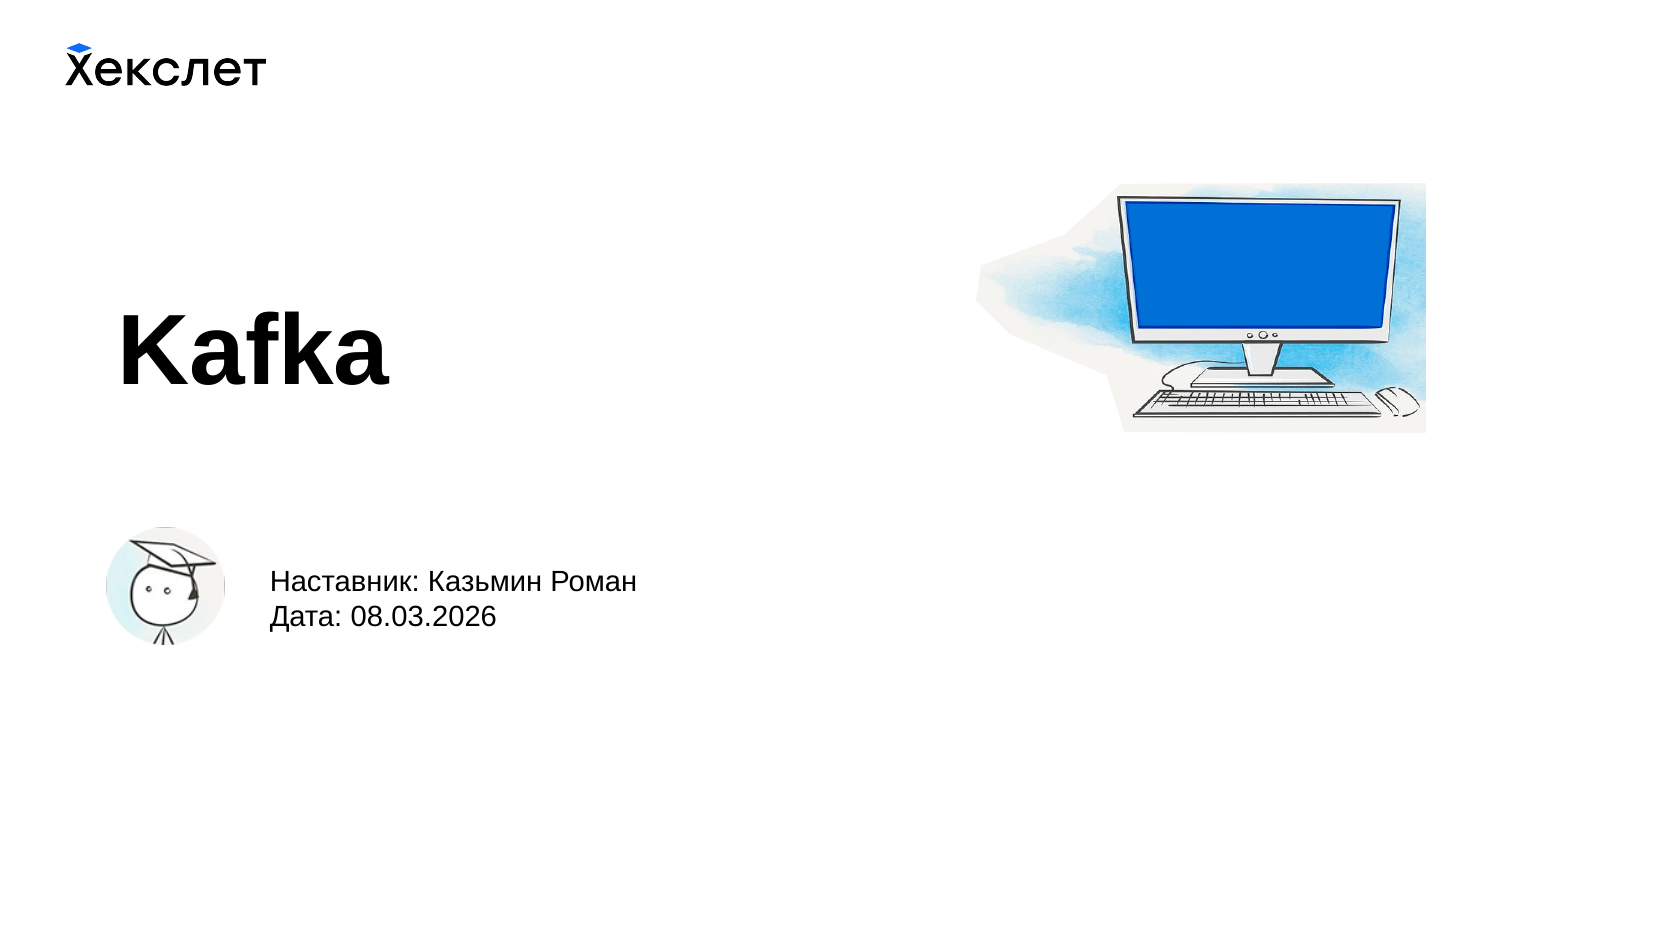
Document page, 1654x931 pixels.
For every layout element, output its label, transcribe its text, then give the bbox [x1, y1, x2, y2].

picture [105, 525, 226, 646]
picture [975, 120, 1426, 496]
picture [65, 43, 266, 86]
text_box Наставник: Казьмин Роман Дата: 08.03.2026 [255, 555, 855, 645]
text_box Kafka [75, 270, 825, 420]
